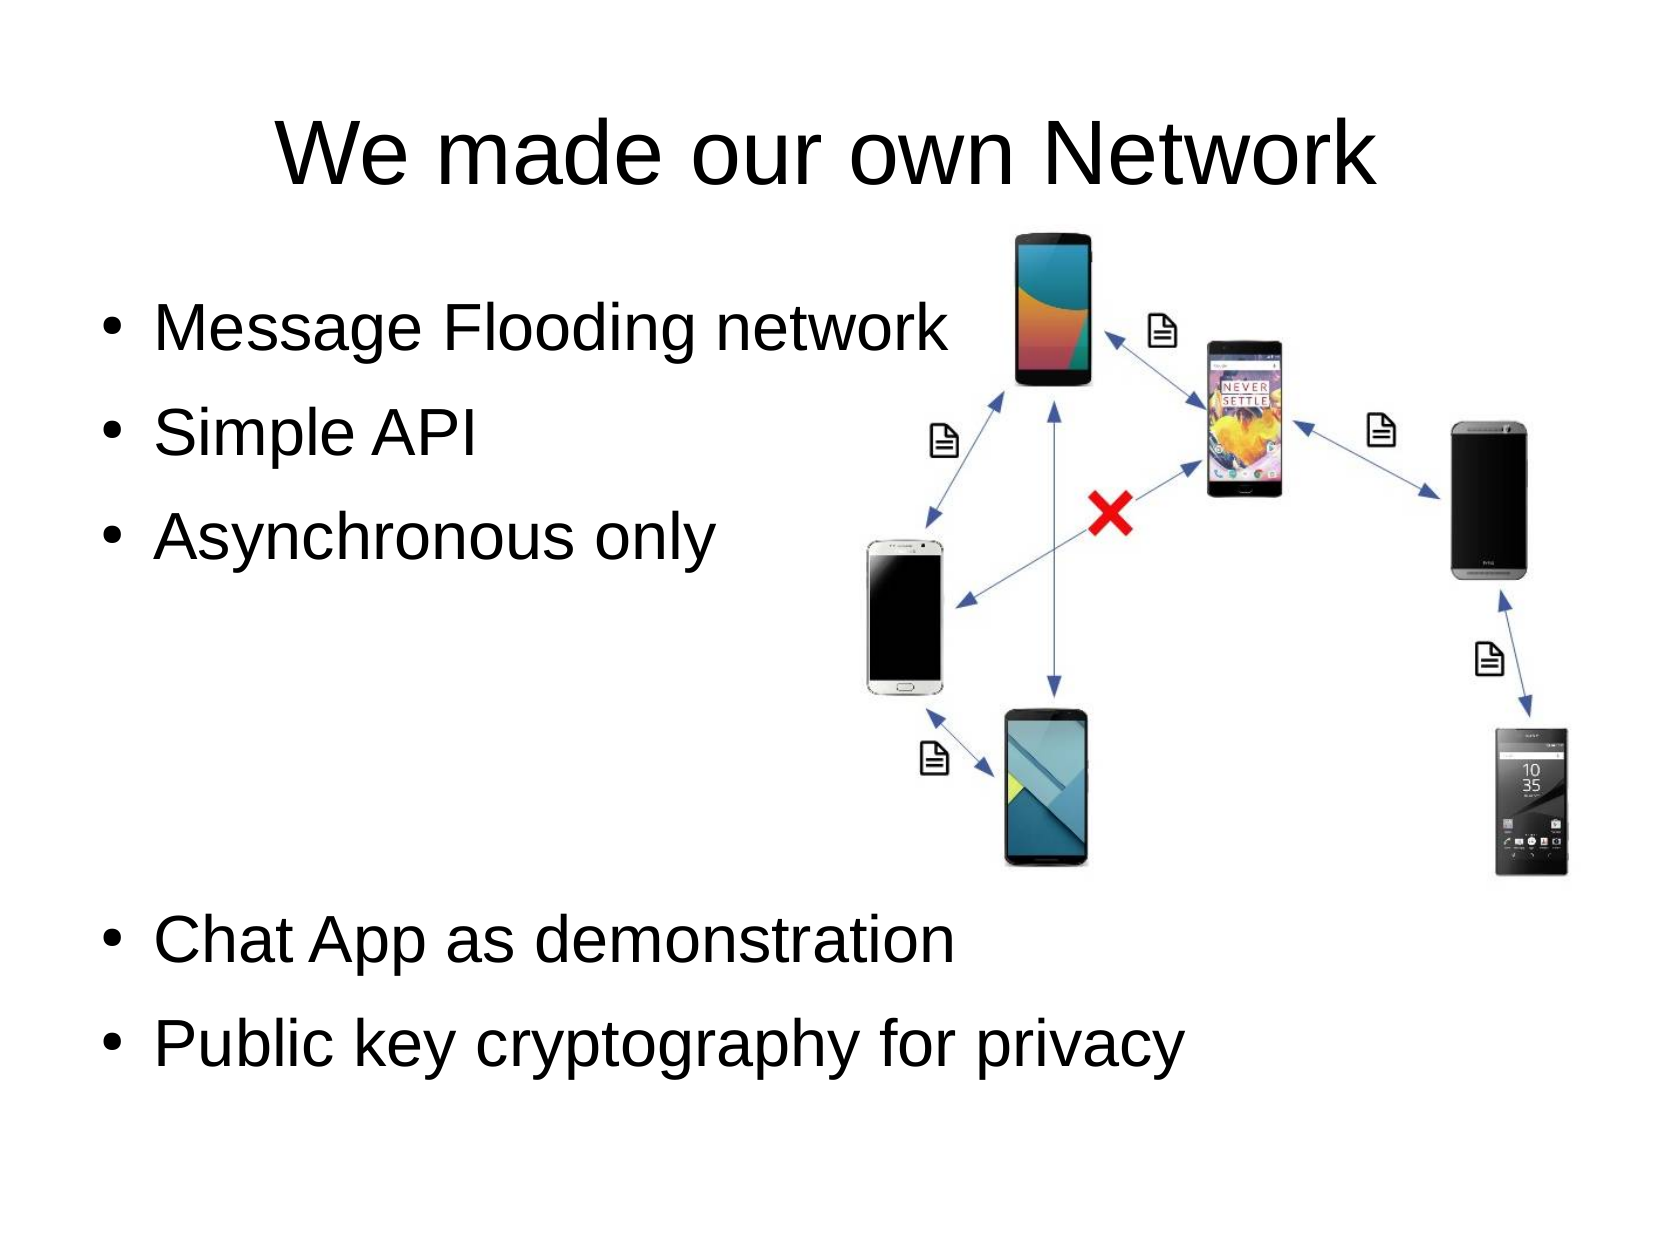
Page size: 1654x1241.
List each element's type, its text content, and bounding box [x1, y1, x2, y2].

title We made our own Network [82, 49, 1571, 257]
list Message Flooding network Simple API Asynchronous only Chat App as demonstration Public key cryptography for privacy [82, 290, 1571, 1134]
picture [850, 206, 1583, 893]
